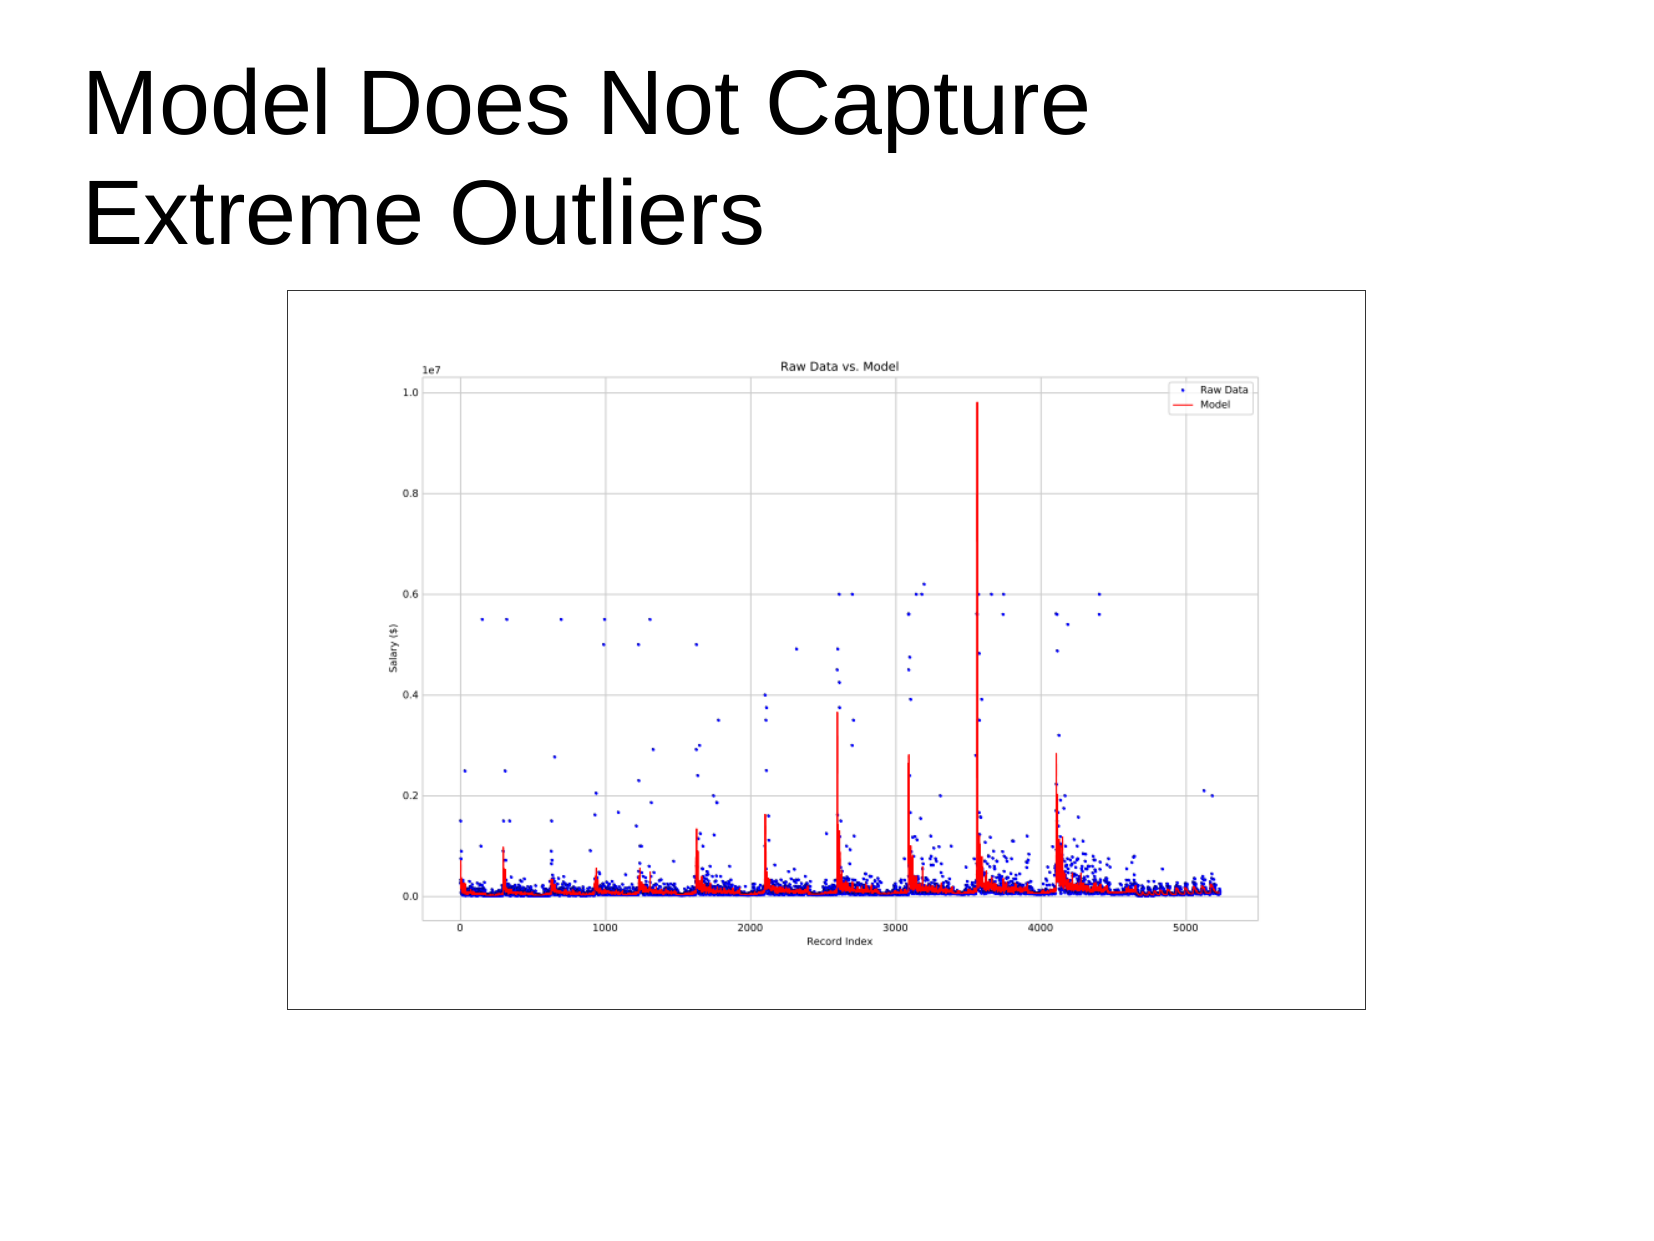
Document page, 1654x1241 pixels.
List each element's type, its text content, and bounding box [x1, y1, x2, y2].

picture [287, 290, 1366, 1010]
text_box Model Does Not Capture Extreme Outliers [82, 49, 1571, 257]
